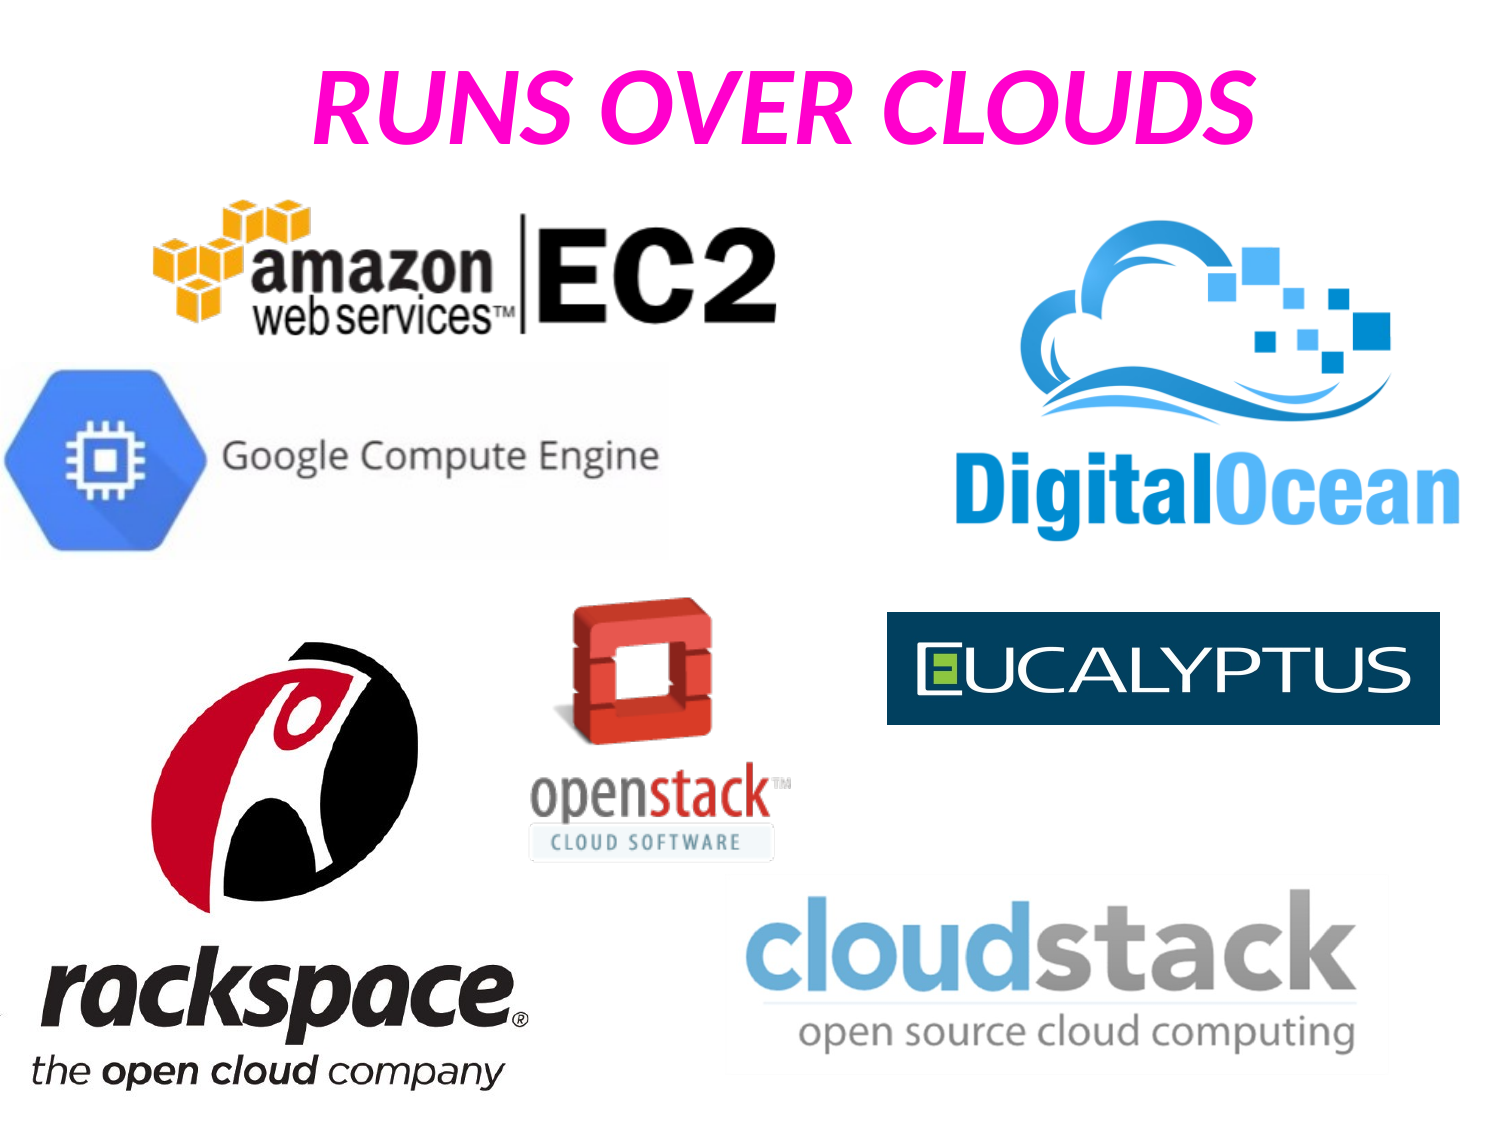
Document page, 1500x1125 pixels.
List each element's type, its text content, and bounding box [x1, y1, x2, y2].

picture [1162, 647, 1212, 692]
picture [932, 653, 958, 684]
picture [0, 112, 861, 560]
picture [966, 648, 1014, 693]
picture [1369, 647, 1412, 693]
picture [917, 643, 962, 696]
picture [1018, 647, 1064, 693]
text_box RUNS OVER CLOUDS [295, 24, 1272, 175]
picture [1262, 647, 1310, 692]
picture [1132, 647, 1169, 692]
picture [1068, 648, 1126, 692]
picture [1217, 648, 1261, 692]
picture [1316, 648, 1363, 693]
picture [912, 162, 1500, 604]
picture [0, 562, 1389, 1125]
